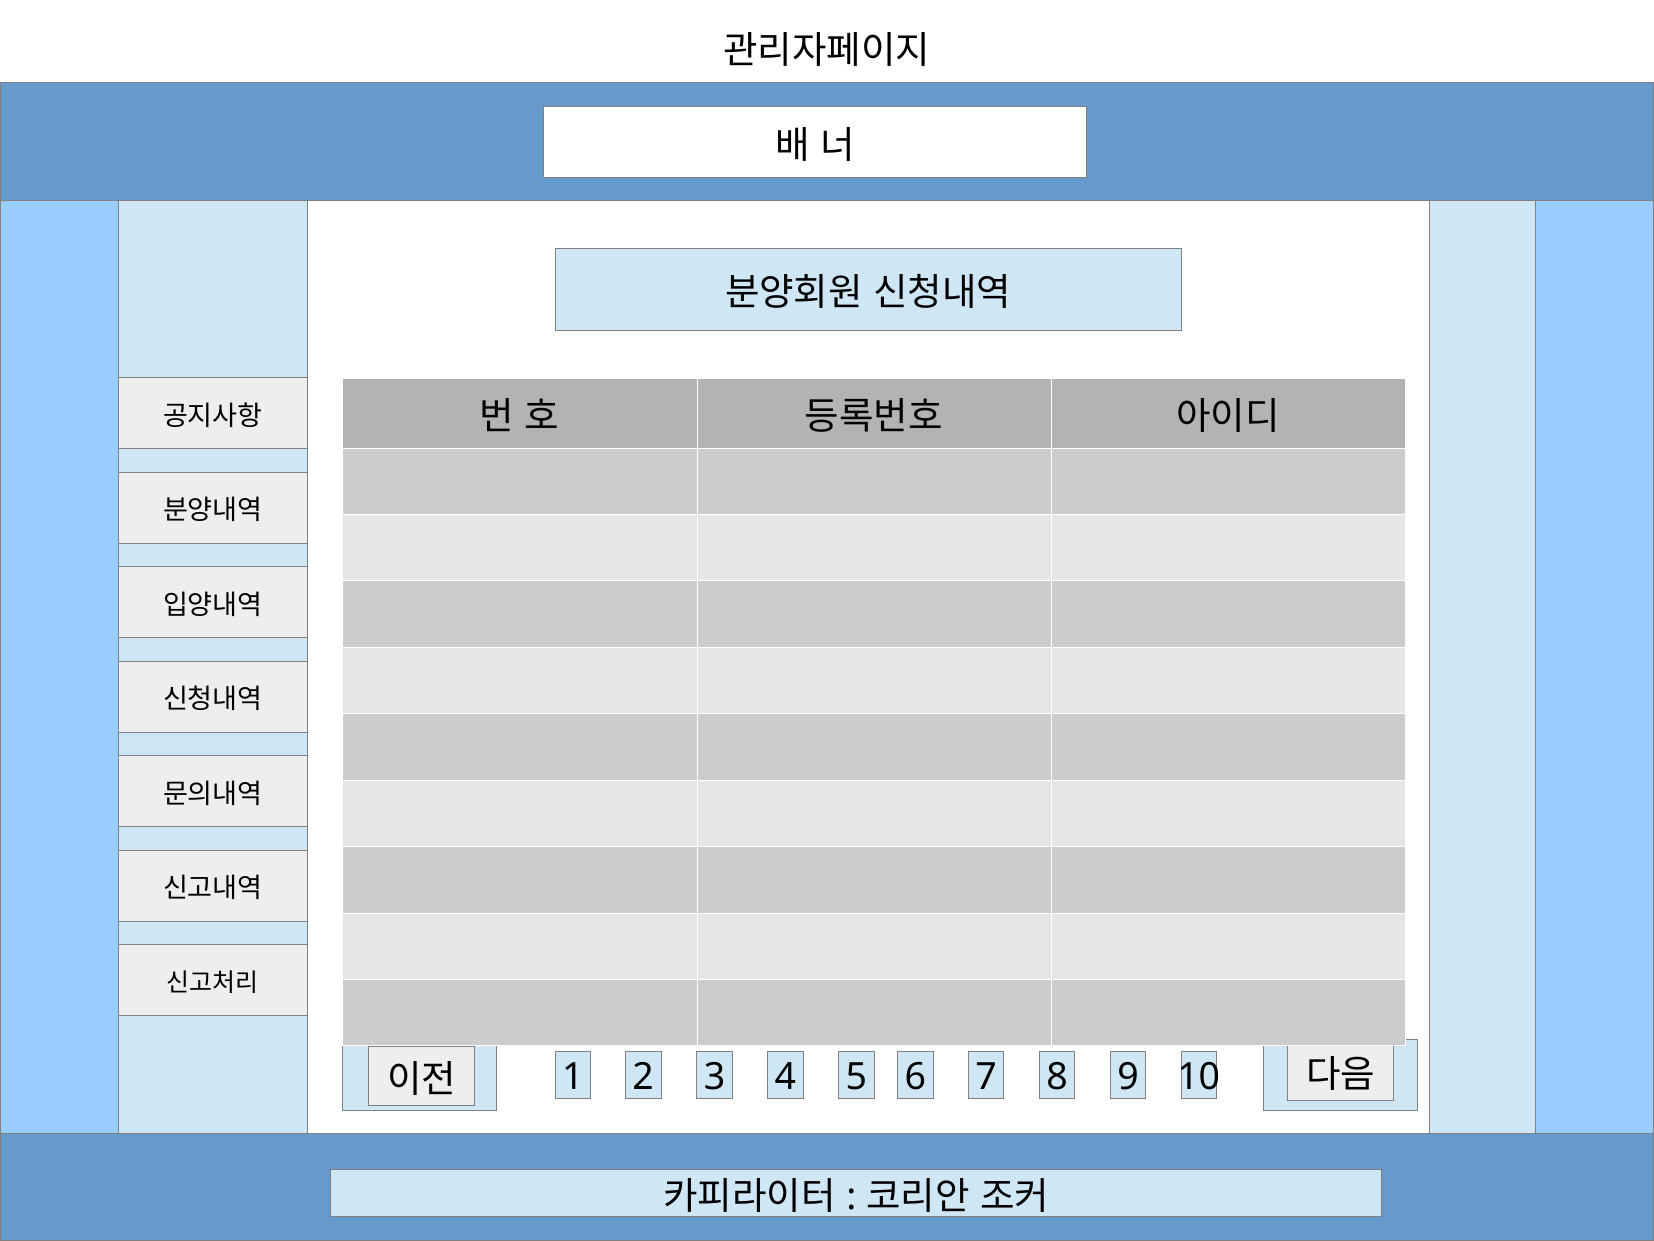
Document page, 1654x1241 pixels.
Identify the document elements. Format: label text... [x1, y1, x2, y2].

table_header 아이디 [1052, 379, 1405, 448]
table_cell [343, 781, 697, 846]
table_cell [1052, 914, 1405, 979]
table_cell [343, 449, 697, 514]
text_box 다음 [1287, 1046, 1394, 1101]
text_box 문의내역 [118, 755, 308, 827]
text_box 신청내역 [118, 661, 308, 733]
text_box 입양내역 [118, 566, 308, 638]
table_cell [698, 980, 1051, 1045]
table_cell [698, 914, 1051, 979]
table_cell [1052, 781, 1405, 846]
table_cell [343, 581, 697, 647]
text_box 공지사항 [118, 377, 308, 449]
table_cell [343, 980, 697, 1045]
text_box 분양내역 [118, 472, 308, 544]
text_box 신고내역 [118, 850, 308, 922]
text_box 4 [767, 1051, 804, 1099]
text_box 신고처리 [118, 944, 308, 1016]
text_box 이전 [368, 1046, 475, 1106]
table_header 등록번호 [698, 379, 1051, 448]
table_cell [1052, 980, 1405, 1045]
table_cell [1052, 449, 1405, 514]
table_cell [1052, 648, 1405, 713]
text_box 3 [696, 1051, 733, 1099]
text_box 카피라이터 : 코리안 조커 [330, 1169, 1382, 1217]
table_cell [343, 714, 697, 780]
table_cell [343, 515, 697, 580]
table_cell [343, 847, 697, 913]
text_box 10 [1181, 1051, 1217, 1099]
table_cell [1052, 847, 1405, 913]
table_cell [698, 515, 1051, 580]
text_box 6 [897, 1051, 934, 1099]
table_header 번 호 [343, 379, 697, 448]
table_cell [1052, 581, 1405, 647]
text_box [0, 82, 1654, 1241]
table_cell [698, 781, 1051, 846]
text_box 2 [625, 1051, 662, 1099]
table_cell [698, 449, 1051, 514]
table_cell [1052, 515, 1405, 580]
table_cell [698, 648, 1051, 713]
table_cell [698, 714, 1051, 780]
text_box 배 너 [543, 106, 1087, 178]
text_box 관리자페이지 [602, 13, 1052, 71]
text_box 9 [1110, 1051, 1146, 1099]
table_cell [343, 648, 697, 713]
text_box 1 [555, 1051, 591, 1099]
table_cell [698, 581, 1051, 647]
text_box 분양회원 신청내역 [555, 248, 1182, 331]
text_box 8 [1039, 1051, 1075, 1099]
text_box 5 [838, 1051, 875, 1099]
table_cell [343, 914, 697, 979]
table_cell [698, 847, 1051, 913]
text_box 7 [968, 1051, 1004, 1099]
text_box 10 [1203, 1065, 1214, 1087]
table_cell [1052, 714, 1405, 780]
